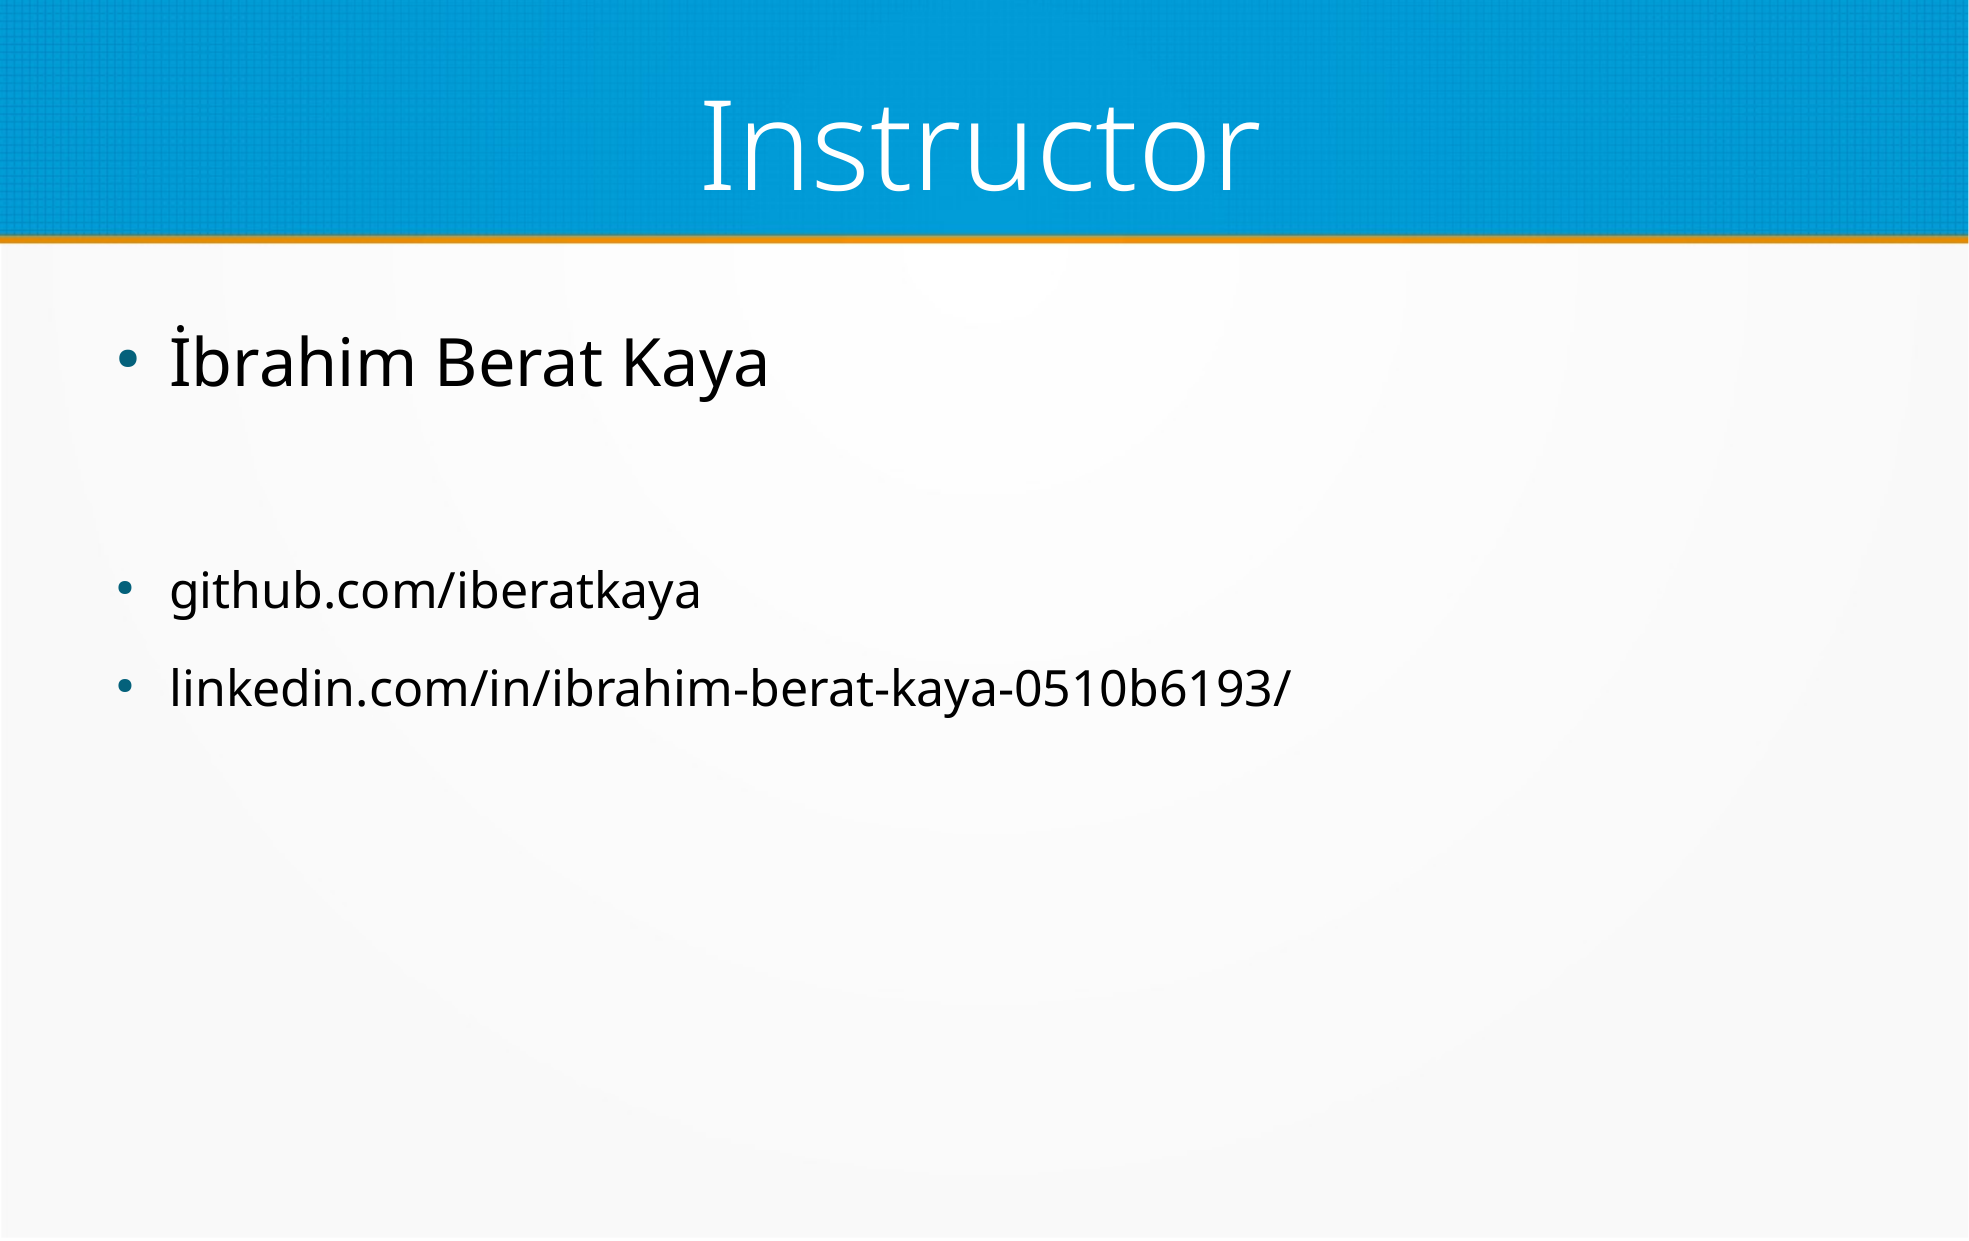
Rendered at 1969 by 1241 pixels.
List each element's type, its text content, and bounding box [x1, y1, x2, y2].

title Instructor [98, 19, 1870, 227]
picture [0, 233, 1969, 1241]
list İbrahim Berat Kaya github.com/iberatkaya linkedin.com/in/ibrahim-berat-kaya-0510b6193/ [98, 315, 1861, 1081]
